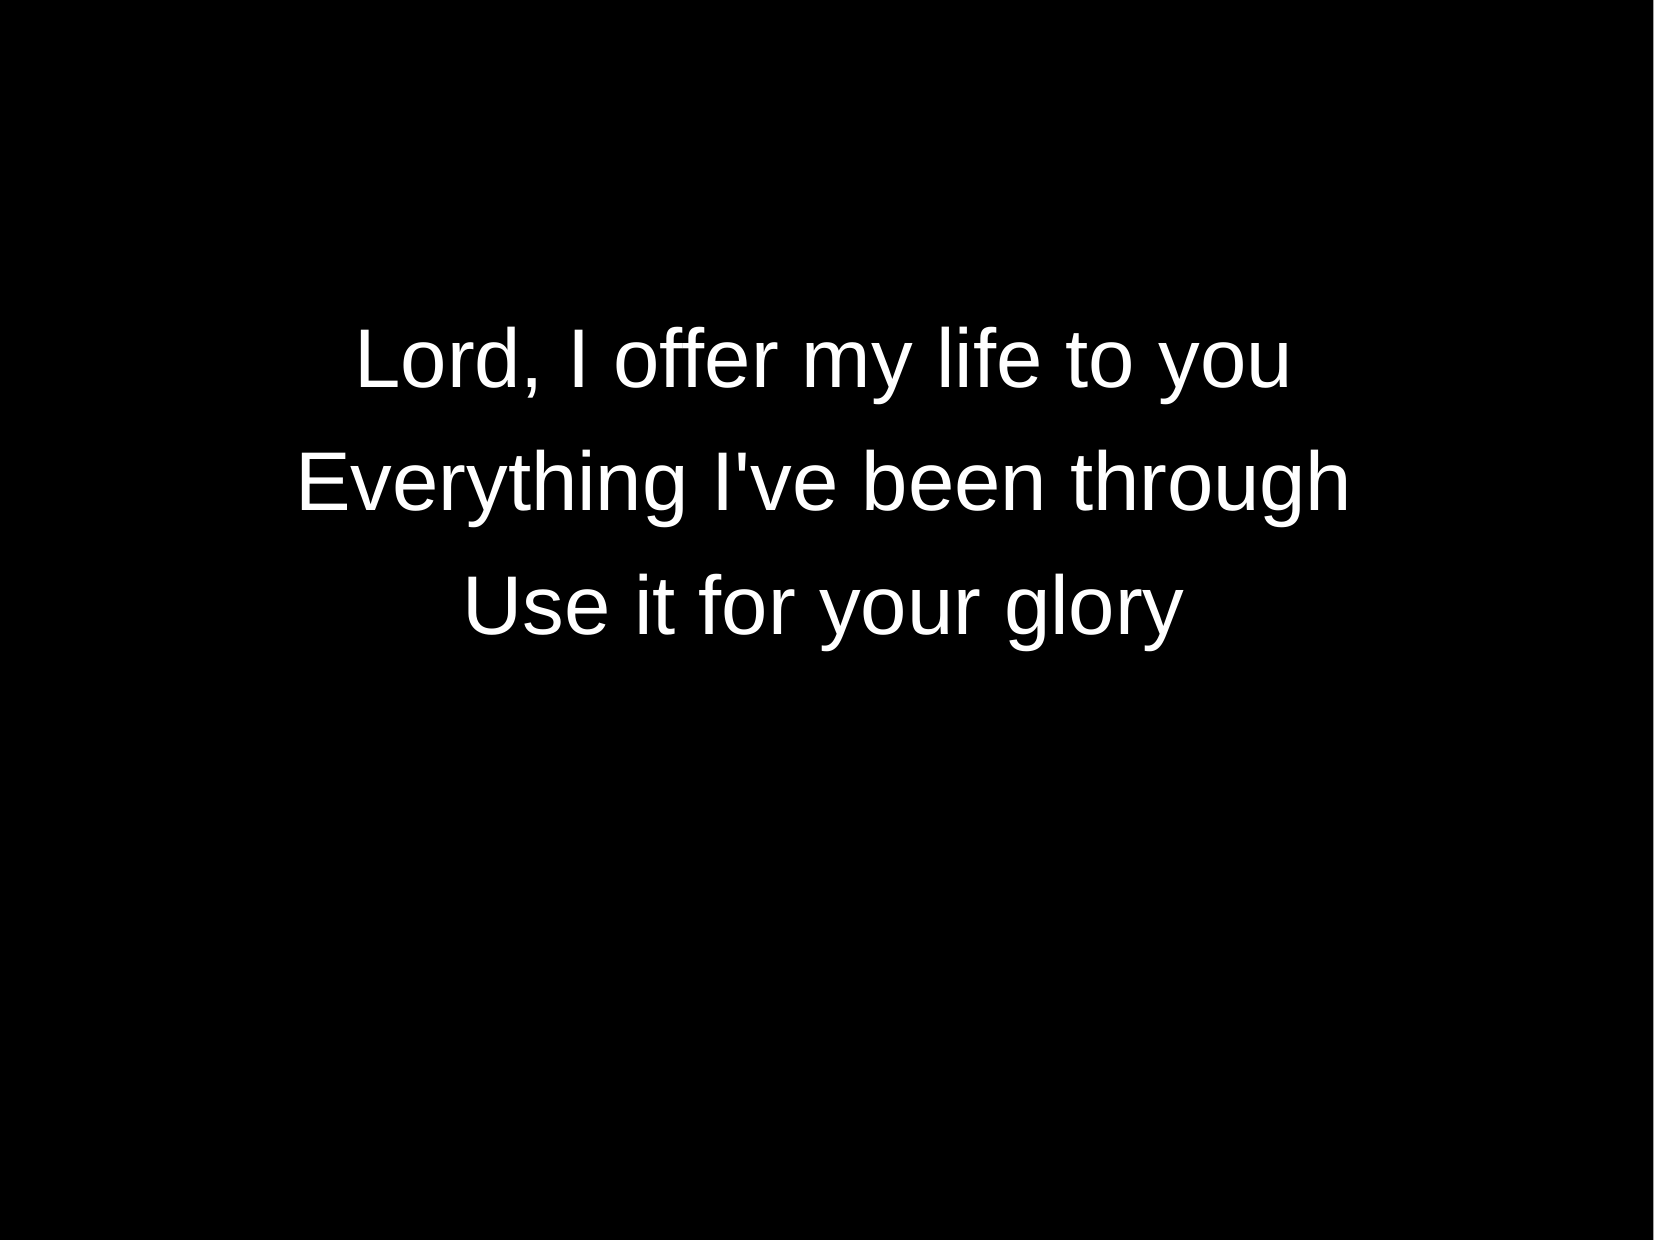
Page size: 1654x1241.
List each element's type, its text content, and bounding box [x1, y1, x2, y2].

list Lord, I offer my life to you Everything I've been through Use it for your glory [0, 307, 1654, 1027]
